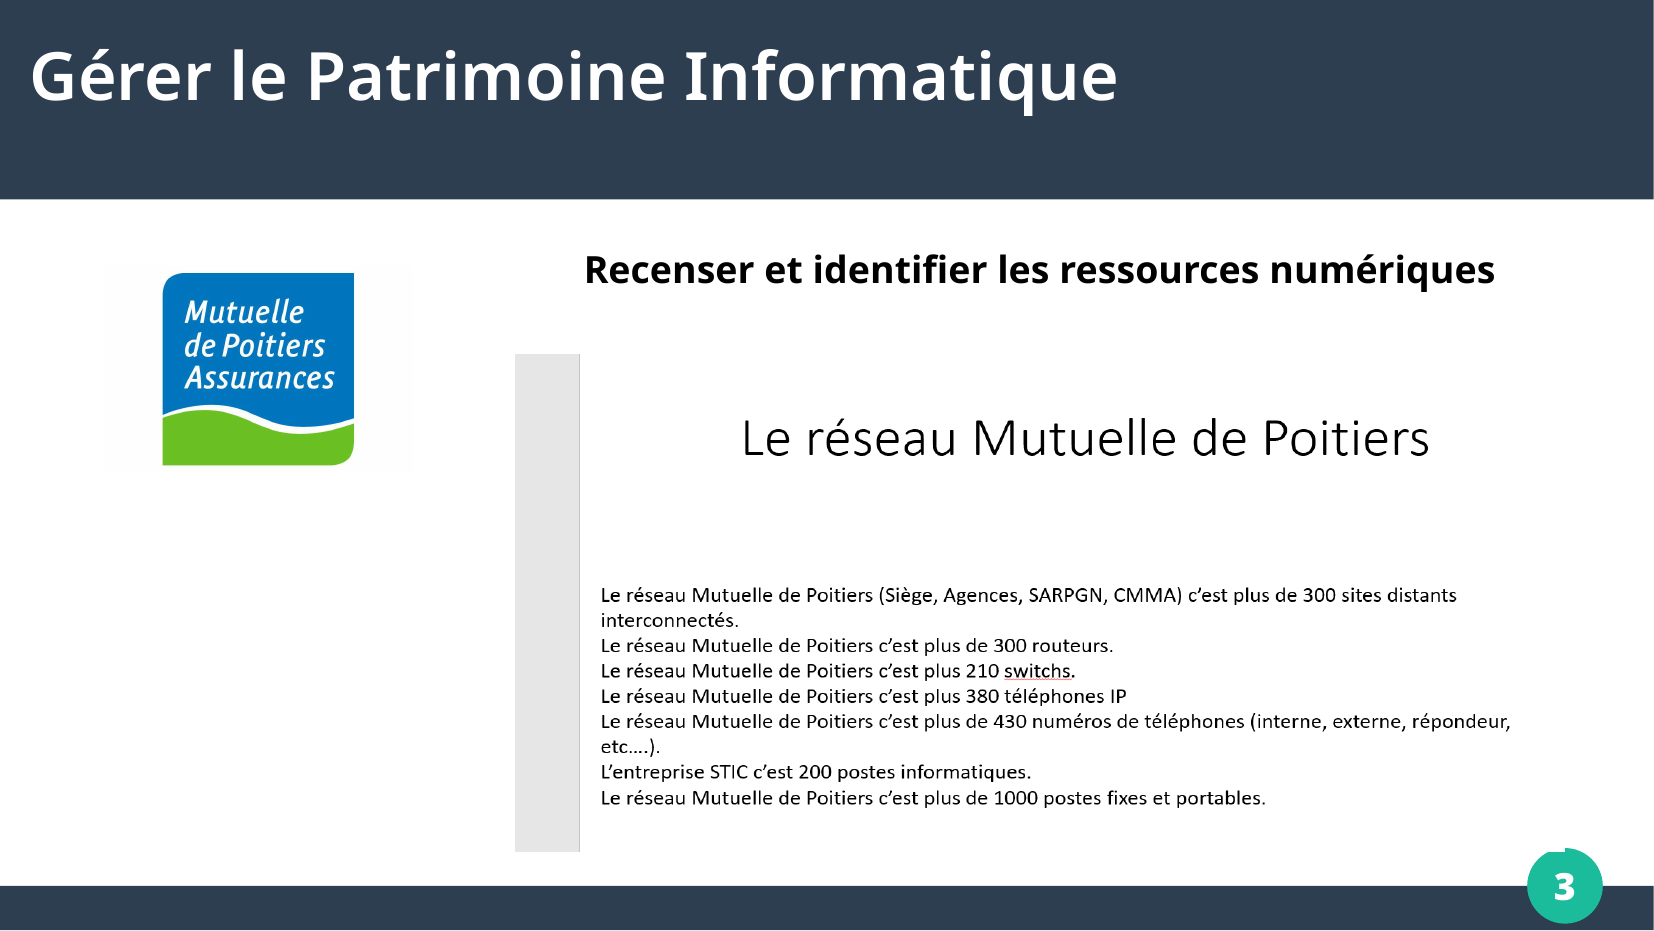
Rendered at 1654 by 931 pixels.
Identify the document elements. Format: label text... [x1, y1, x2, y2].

picture [104, 265, 414, 473]
picture [515, 354, 1565, 852]
text_box Recenser et identifier les ressources numériques [472, 213, 1609, 325]
list Gérer le Patrimoine Informatique [29, 29, 1565, 266]
